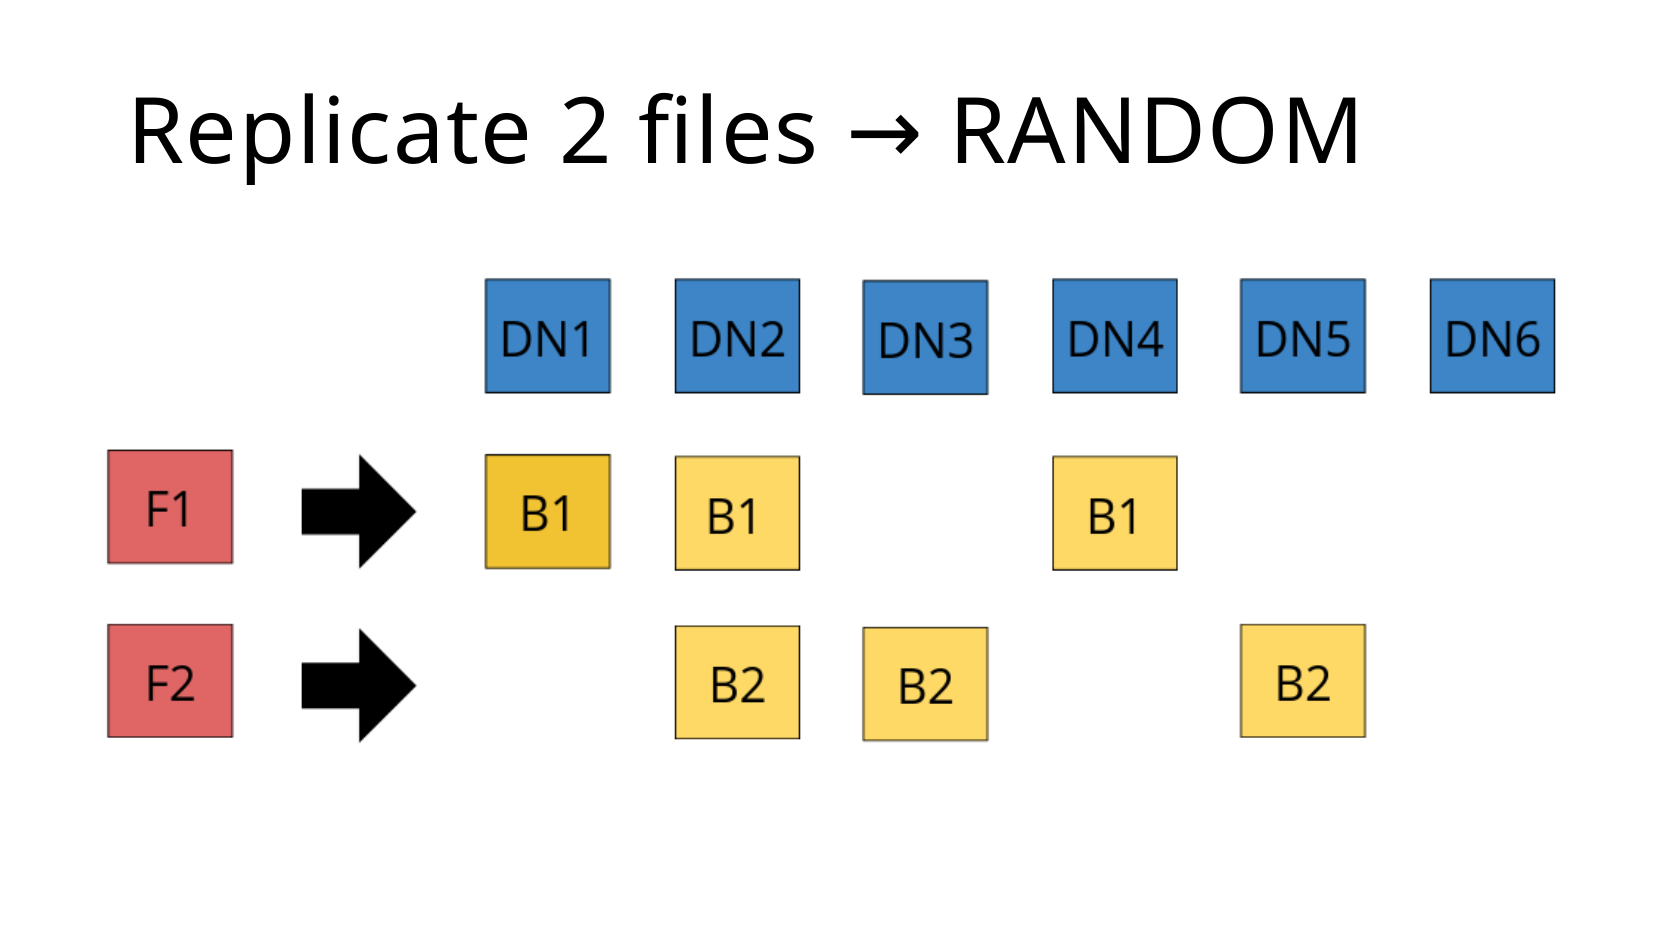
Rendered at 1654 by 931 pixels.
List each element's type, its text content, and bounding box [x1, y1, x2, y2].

title Replicate 2 files → RANDOM [127, 69, 1654, 187]
picture [38, 209, 1641, 803]
